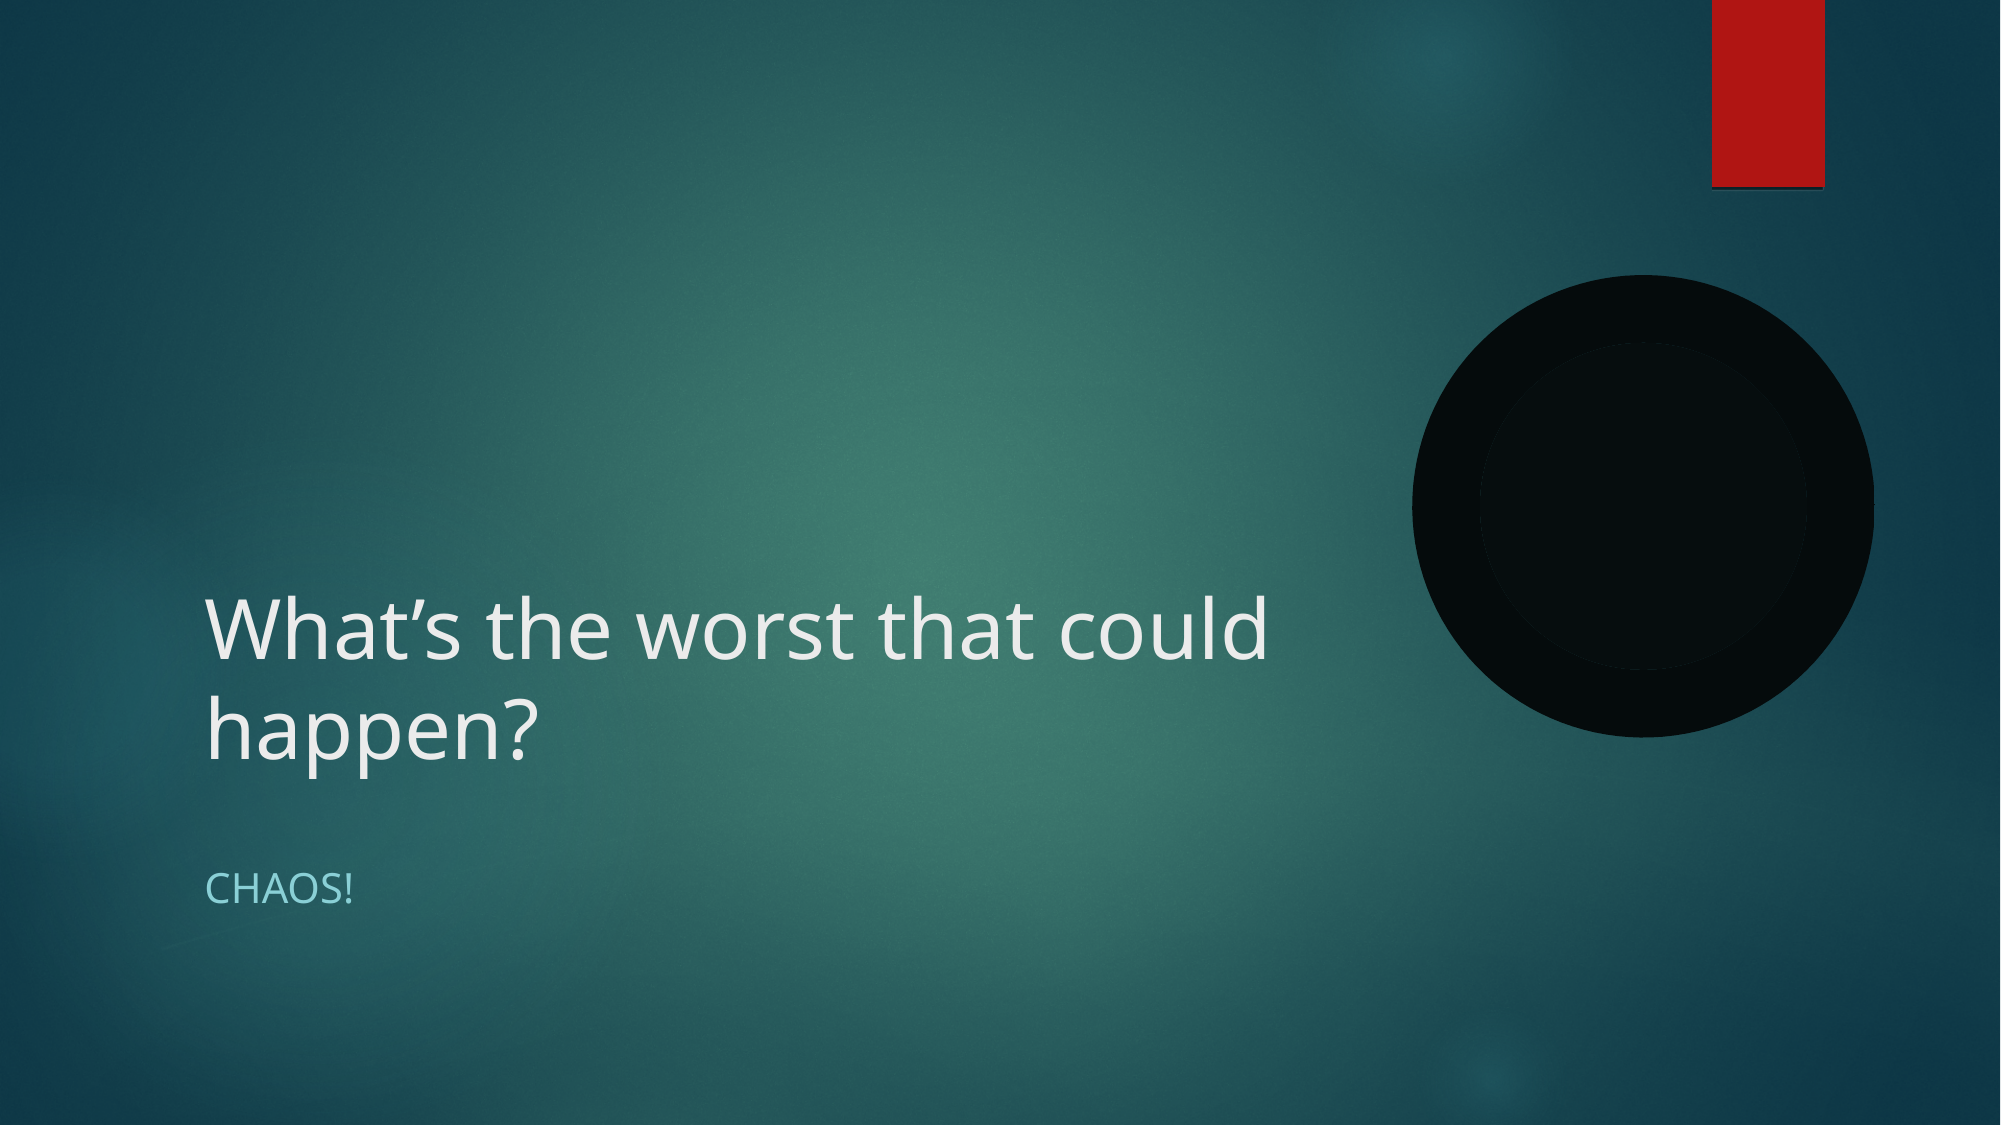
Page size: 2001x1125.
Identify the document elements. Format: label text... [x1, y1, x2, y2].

list Chaos! [189, 783, 1638, 925]
title What’s the worst that could happen? [140, 469, 1701, 784]
